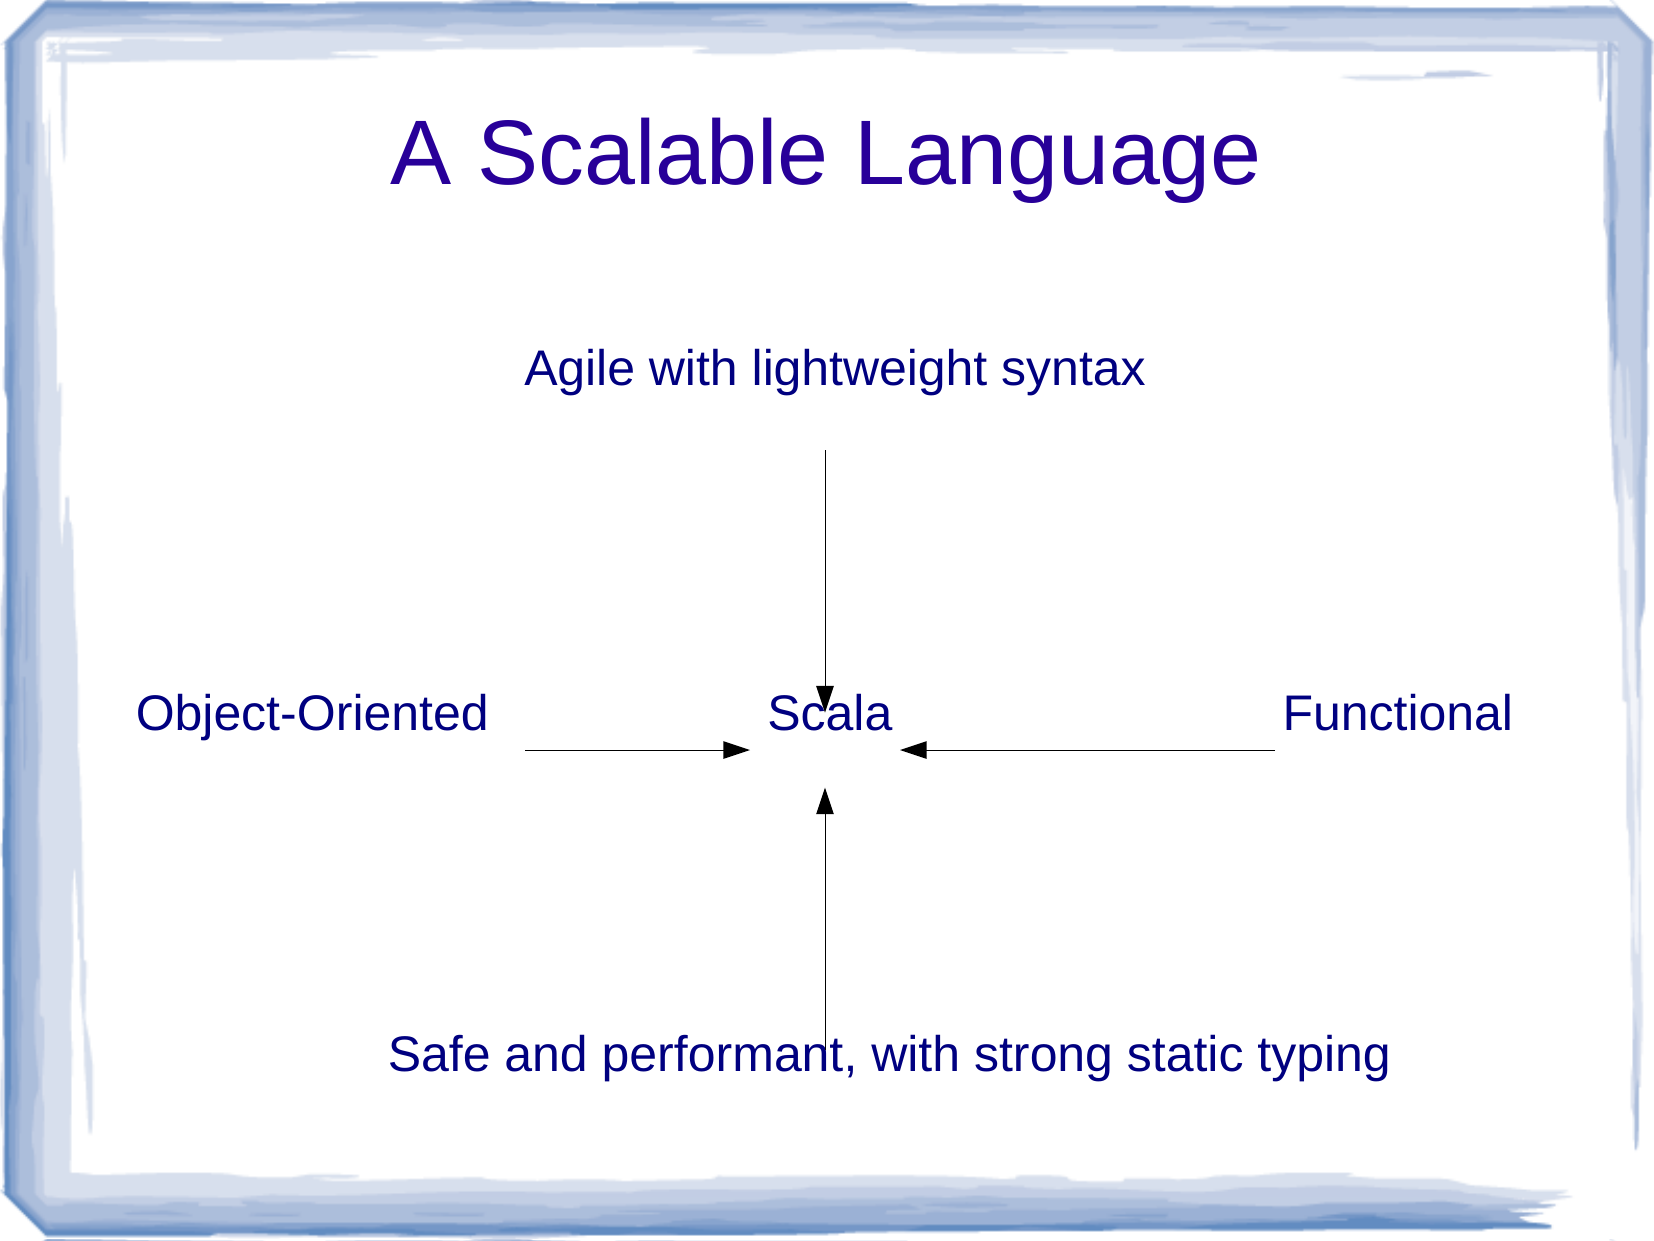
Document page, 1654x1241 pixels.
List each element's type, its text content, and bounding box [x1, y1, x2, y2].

picture [0, 0, 1654, 1241]
title A Scalable Language [82, 56, 1571, 250]
list Agile with lightweight syntax Object-Oriented Scala Functional Safe and performant, with strong static typing [118, 324, 1571, 1241]
